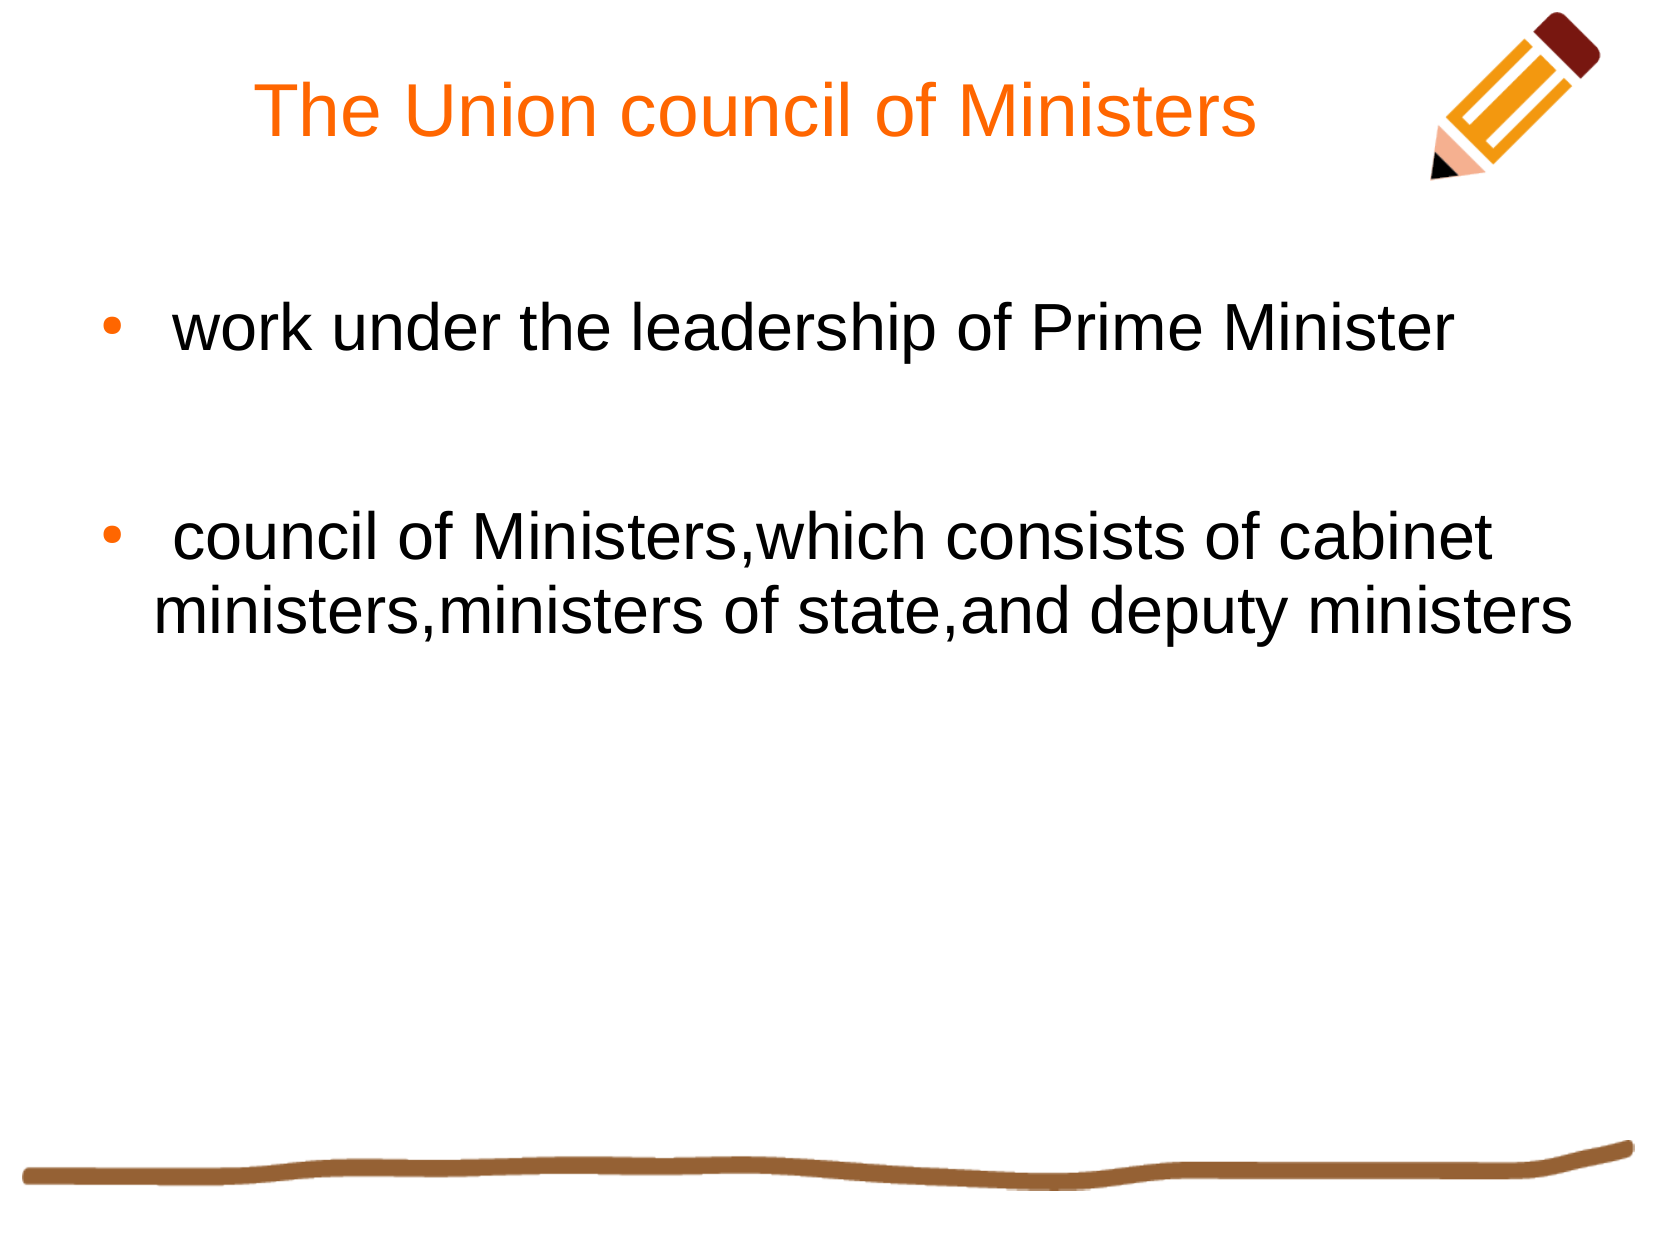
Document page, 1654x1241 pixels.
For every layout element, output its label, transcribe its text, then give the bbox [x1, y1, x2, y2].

list work under the leadership of Prime Minister council of Ministers,which consists of cabinet ministers,ministers of state,and deputy ministers [82, 290, 1621, 1122]
picture [22, 1140, 1635, 1191]
title The Union council of Ministers [82, 49, 1430, 172]
picture [1430, 12, 1601, 181]
